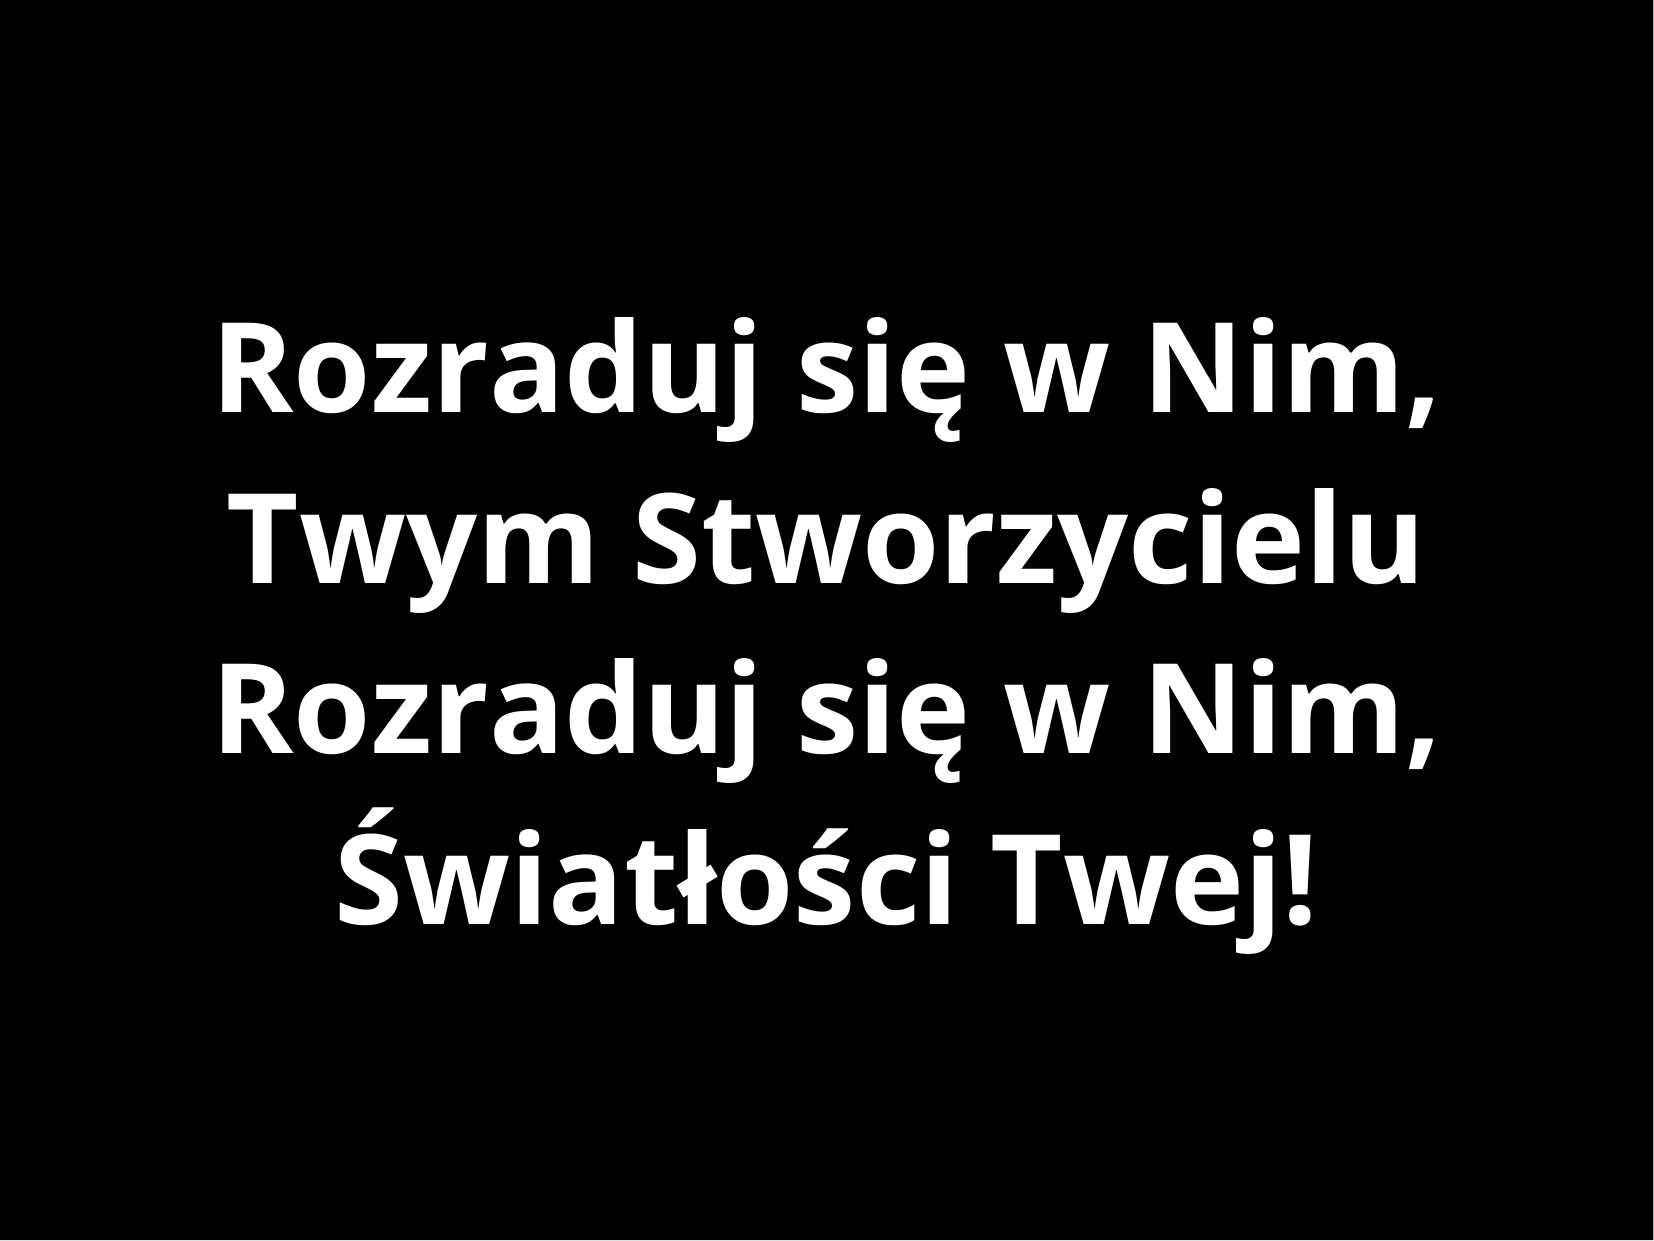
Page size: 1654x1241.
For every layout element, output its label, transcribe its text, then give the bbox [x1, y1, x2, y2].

title Rozraduj się w Nim, Twym Stworzycielu Rozraduj się w Nim, Światłości Twej! [0, 0, 1654, 1241]
